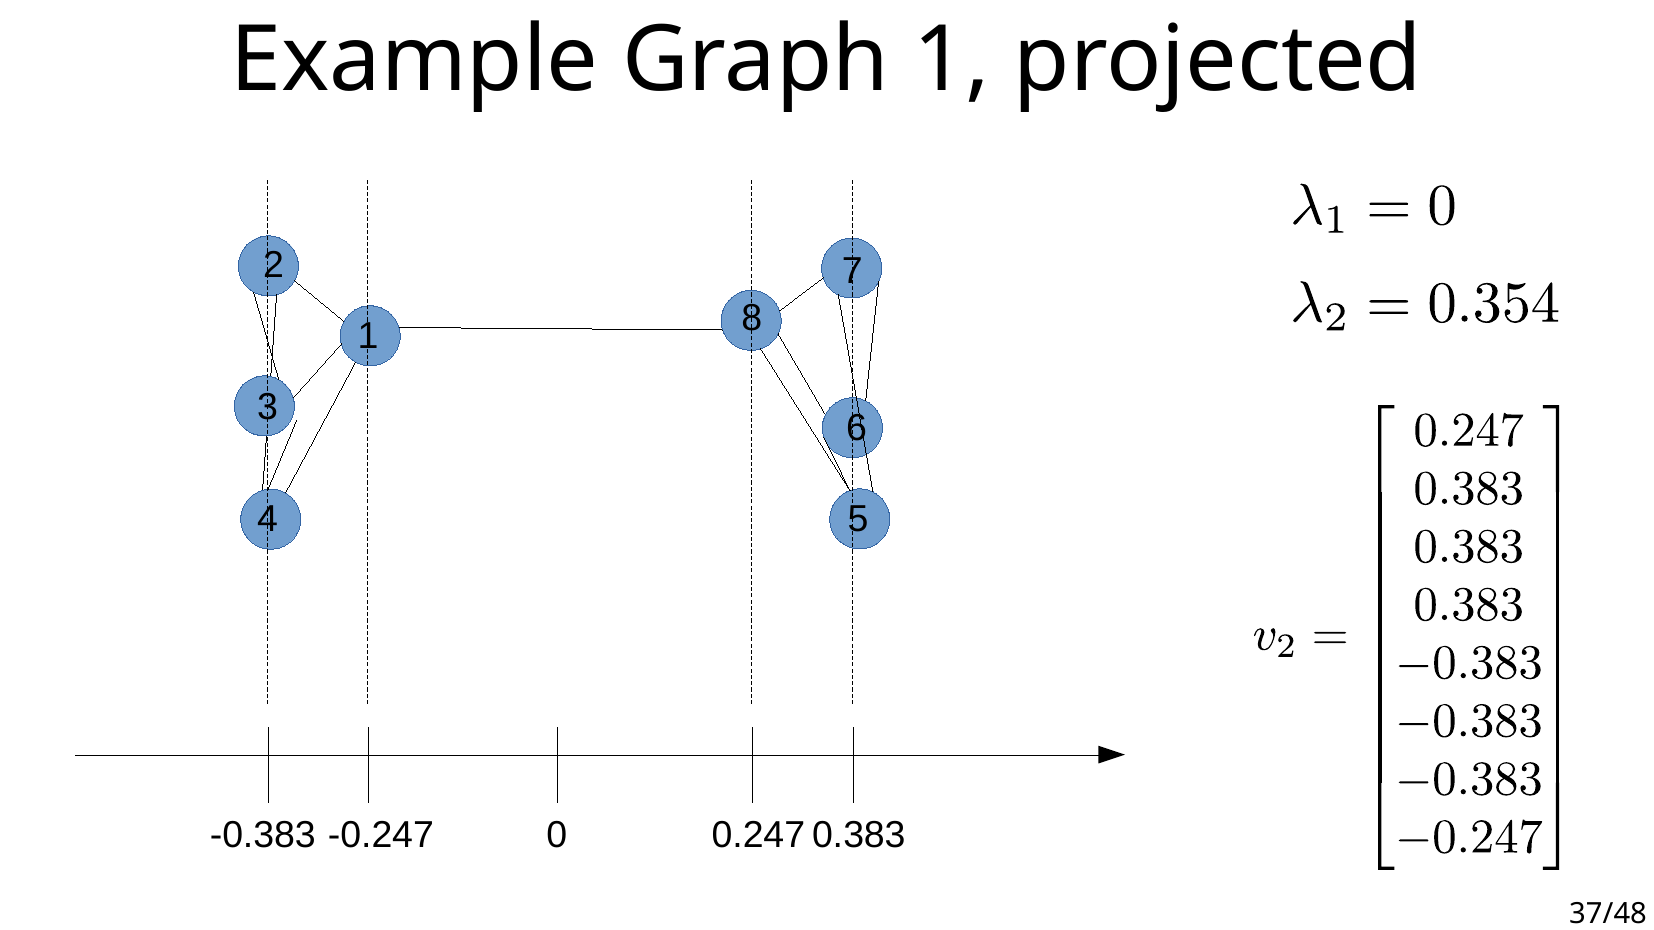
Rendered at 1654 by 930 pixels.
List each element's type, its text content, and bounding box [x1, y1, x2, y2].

text_box 8 [726, 289, 777, 347]
text_box 6 [831, 399, 882, 456]
text_box [836, 238, 867, 242]
text_box [737, 347, 765, 351]
text_box [884, 501, 890, 537]
text_box 0.247 [696, 805, 797, 863]
text_box [394, 317, 401, 354]
title Example Graph 1, projected [82, 0, 1571, 120]
text_box [822, 406, 831, 449]
text_box [777, 305, 782, 336]
text_box 4 [242, 490, 293, 548]
text_box [238, 243, 248, 288]
text_box [721, 303, 726, 337]
text_box [293, 499, 301, 540]
text_box [1252, 405, 1576, 871]
text_box 0.383 [797, 805, 921, 863]
text_box -0.247 [313, 805, 449, 863]
text_box [1290, 183, 1457, 233]
text_box [821, 250, 827, 286]
text_box [878, 253, 882, 281]
text_box 7 [827, 242, 878, 299]
text_box 1 [342, 307, 394, 364]
text_box 0 [531, 805, 582, 863]
text_box 2 [248, 236, 299, 294]
text_box [234, 385, 242, 426]
text_box -0.383 [195, 805, 313, 863]
text_box [1290, 281, 1561, 331]
text_box 5 [832, 490, 884, 548]
text_box 3 [242, 378, 293, 435]
